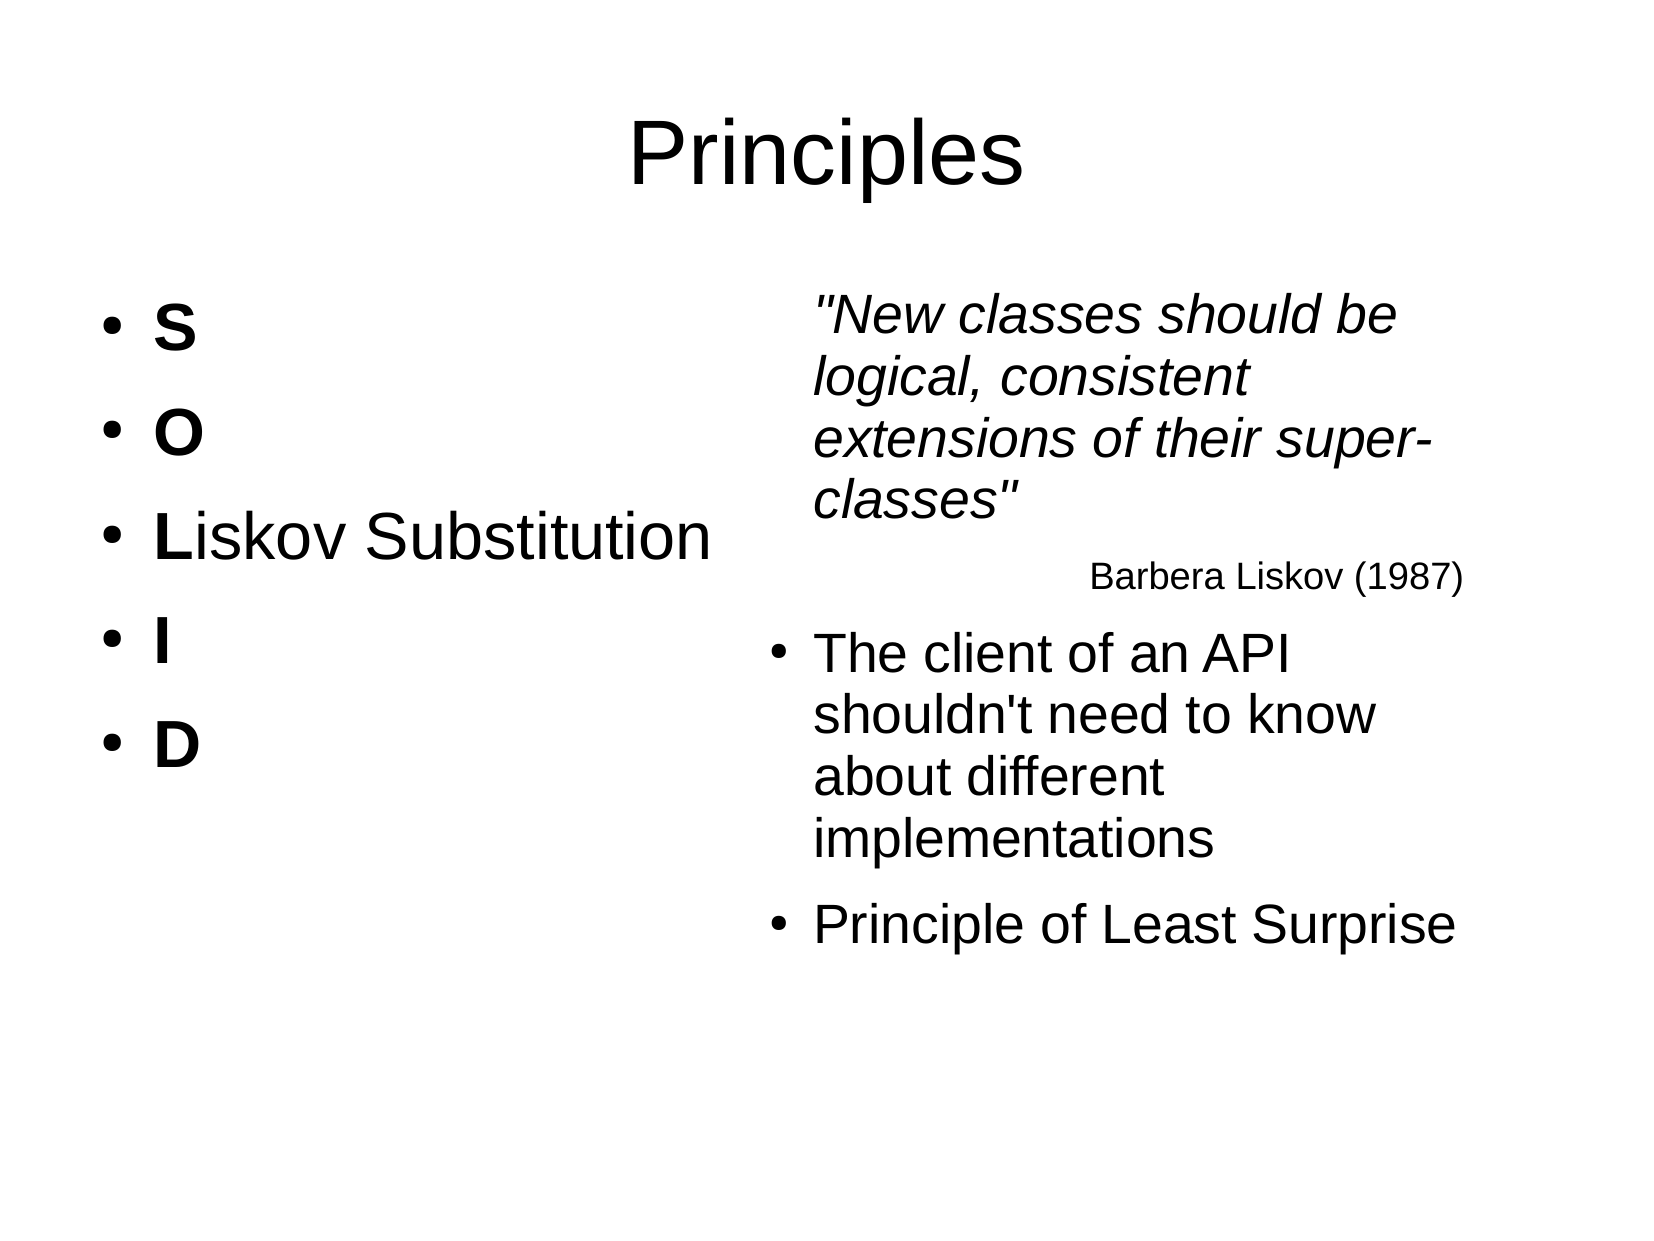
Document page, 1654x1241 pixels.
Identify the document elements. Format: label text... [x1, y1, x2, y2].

list "New classes should be logical, consistent extensions of their super-classes" Barbera Liskov (1987) The client of an API shouldn't need to know about different implementations Principle of Least Surprise [754, 283, 1465, 1003]
title Principles [82, 49, 1571, 257]
list S O Liskov Substitution I D [82, 290, 793, 1010]
